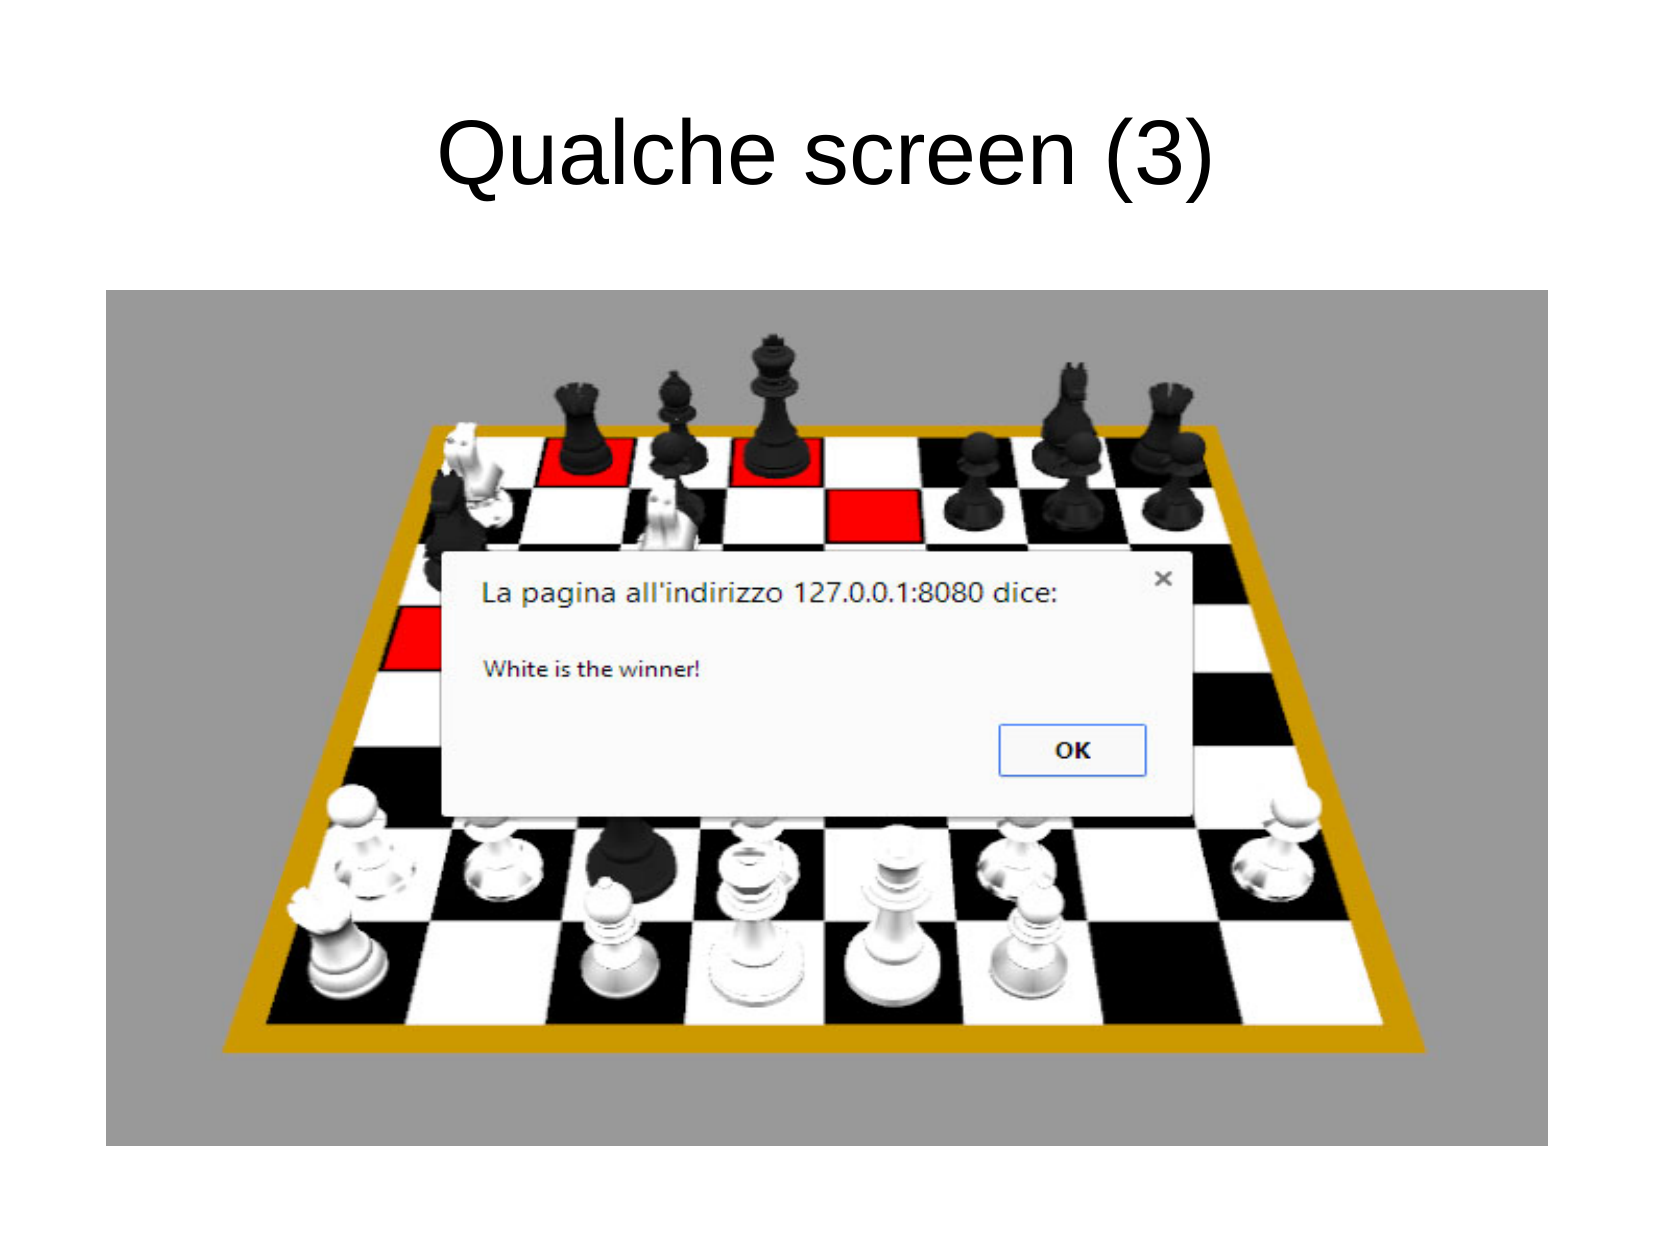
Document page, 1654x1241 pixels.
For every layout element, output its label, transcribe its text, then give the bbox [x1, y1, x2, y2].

title Qualche screen (3) [82, 49, 1571, 257]
picture [106, 290, 1548, 1146]
